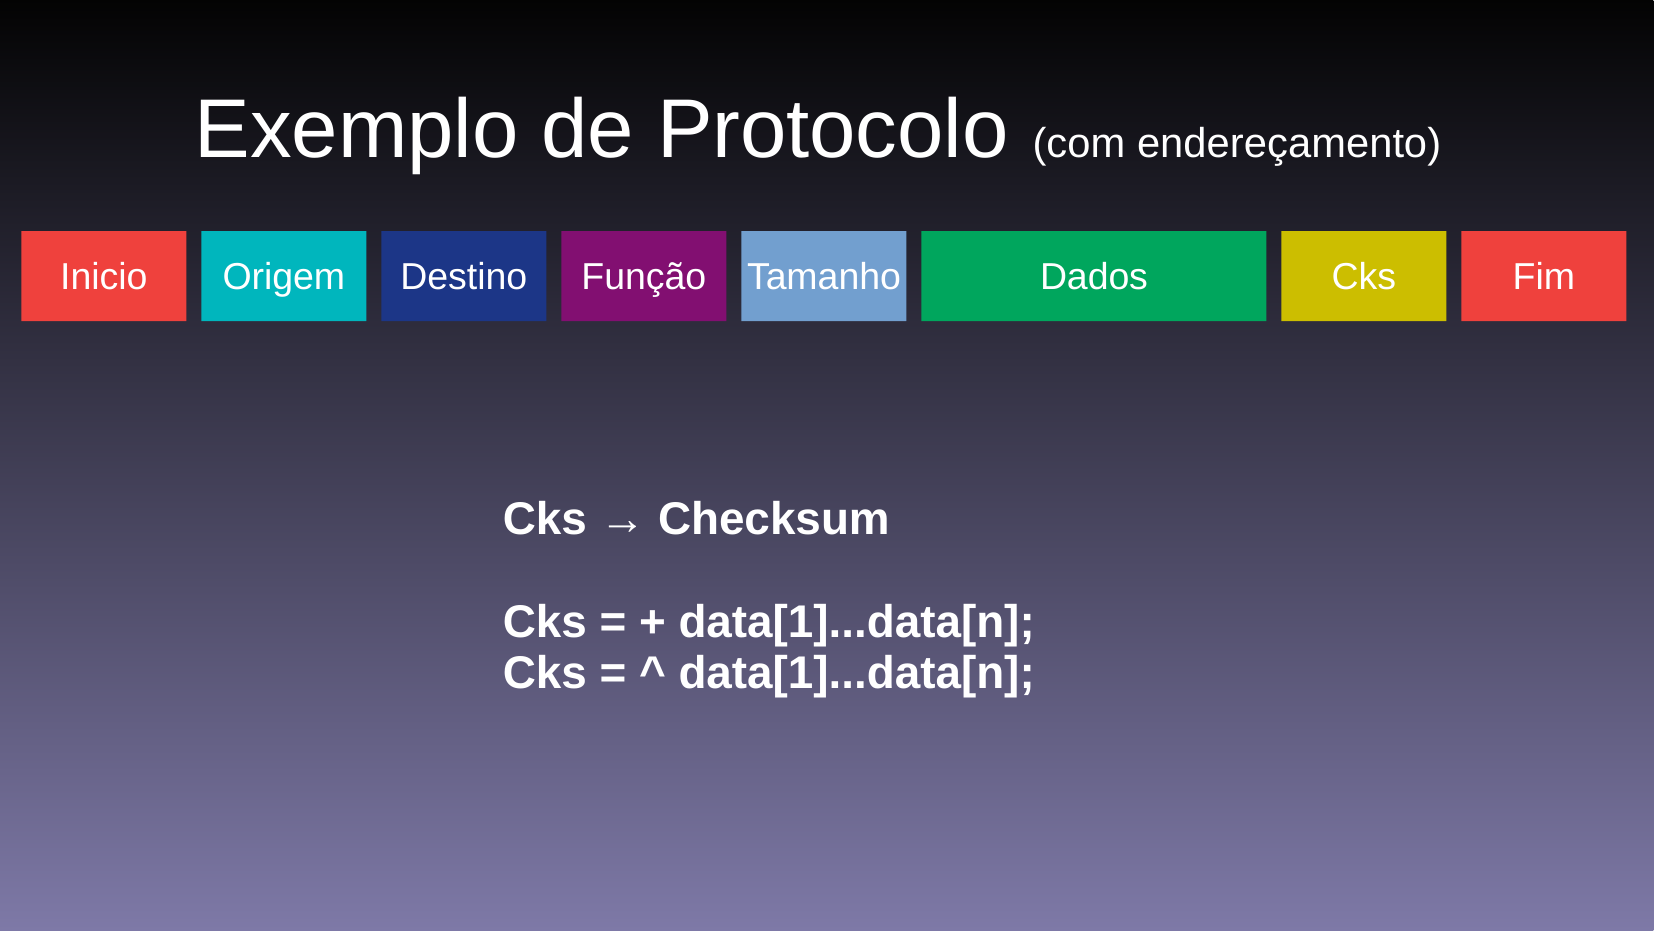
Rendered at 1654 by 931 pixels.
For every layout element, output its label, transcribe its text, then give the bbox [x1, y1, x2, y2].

text_box Cks → Checksum Cks = + data[1]...data[n]; Cks = ^ data[1]...data[n]; [488, 485, 1051, 706]
text_box Cks [1281, 231, 1447, 322]
text_box Destino [381, 231, 547, 322]
text_box Exemplo de Protocolo (com endereçamento) [180, 75, 1457, 183]
text_box Inicio [21, 231, 187, 322]
text_box Função [561, 231, 727, 322]
text_box Fim [1461, 231, 1627, 322]
text_box Dados [921, 231, 1267, 322]
text_box Origem [201, 231, 367, 322]
text_box Tamanho [741, 231, 907, 322]
